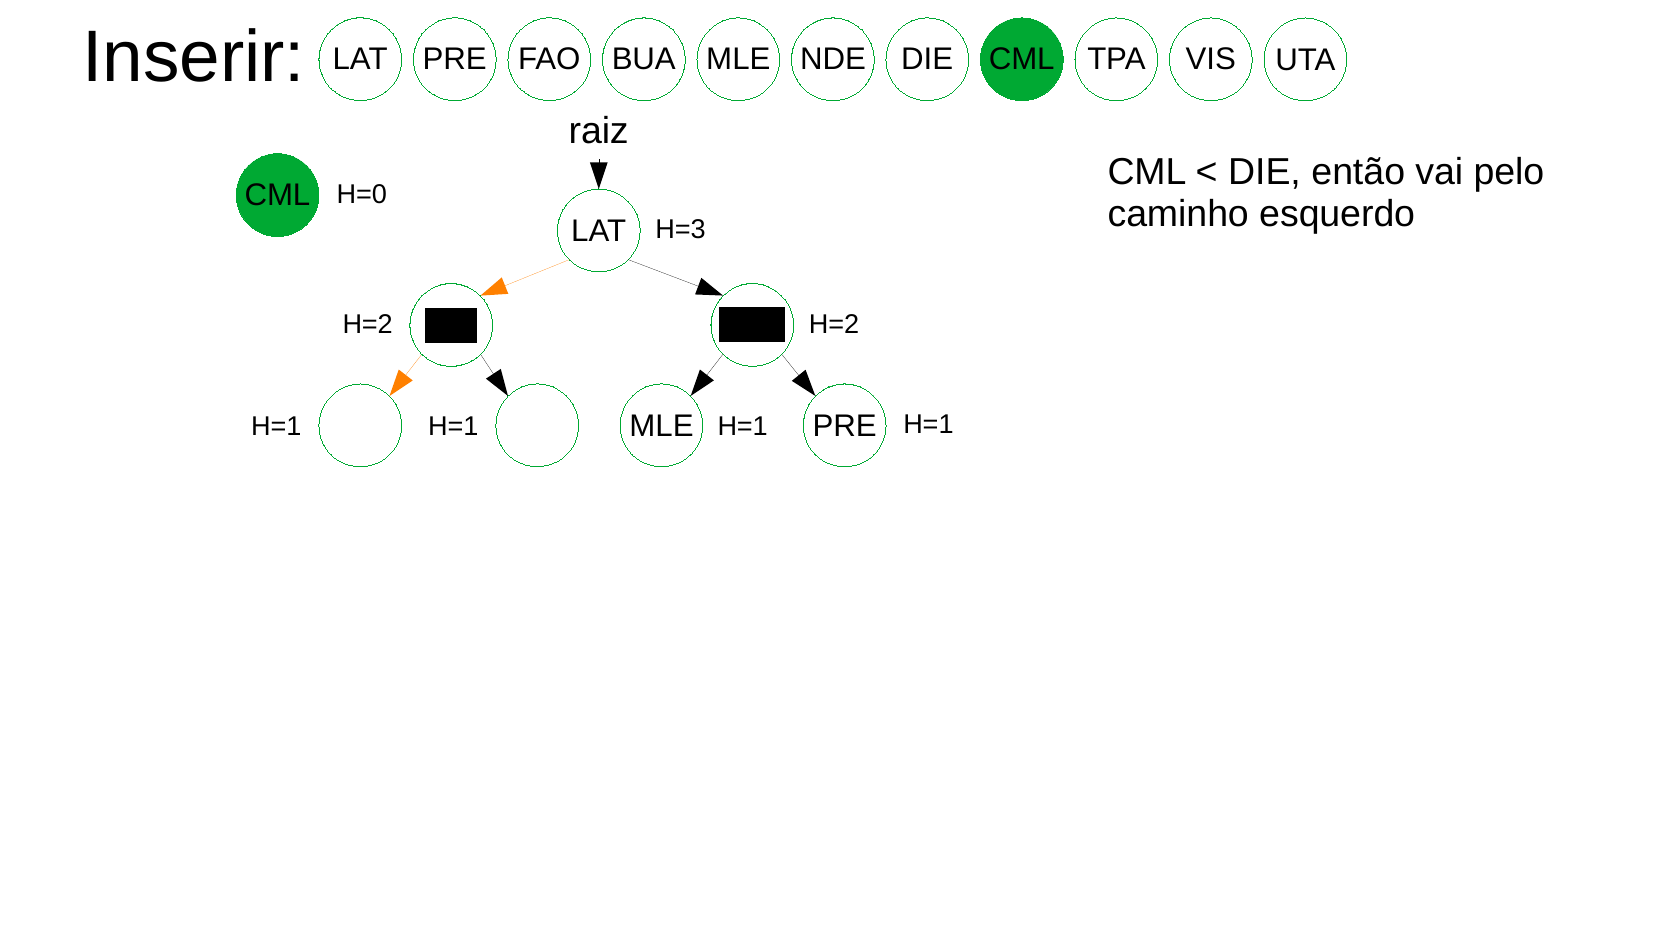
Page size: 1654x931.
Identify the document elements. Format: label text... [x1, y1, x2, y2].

text_box DIE [885, 17, 969, 101]
text_box CML [236, 153, 319, 237]
text_box H=1 [236, 403, 317, 449]
text_box NDE [711, 283, 794, 367]
title Inserir: [82, 0, 319, 134]
text_box LAT [557, 189, 640, 272]
text_box FAO [507, 17, 591, 101]
text_box PRE [413, 17, 497, 101]
text_box MLE [696, 17, 780, 101]
text_box UTA [1264, 17, 1347, 101]
text_box VIS [1169, 17, 1253, 101]
text_box CML < DIE, então vai pelo caminho esquerdo [1092, 142, 1560, 242]
text_box H=1 [413, 403, 494, 449]
text_box PRE [803, 383, 887, 467]
text_box BUA [318, 383, 402, 467]
text_box BUA [602, 17, 686, 101]
text_box LAT [318, 17, 402, 101]
text_box H=3 [640, 206, 721, 252]
text_box H=1 [702, 403, 783, 449]
text_box FAO [495, 383, 579, 467]
text_box H=2 [794, 301, 875, 347]
text_box H=2 [327, 301, 408, 347]
text_box H=1 [888, 401, 969, 447]
text_box H=0 [321, 171, 402, 217]
text_box CML [980, 17, 1064, 101]
text_box DIE [409, 283, 493, 367]
text_box raiz [553, 102, 644, 160]
text_box TPA [1074, 17, 1158, 101]
text_box MLE [620, 383, 702, 467]
text_box NDE [791, 17, 875, 101]
